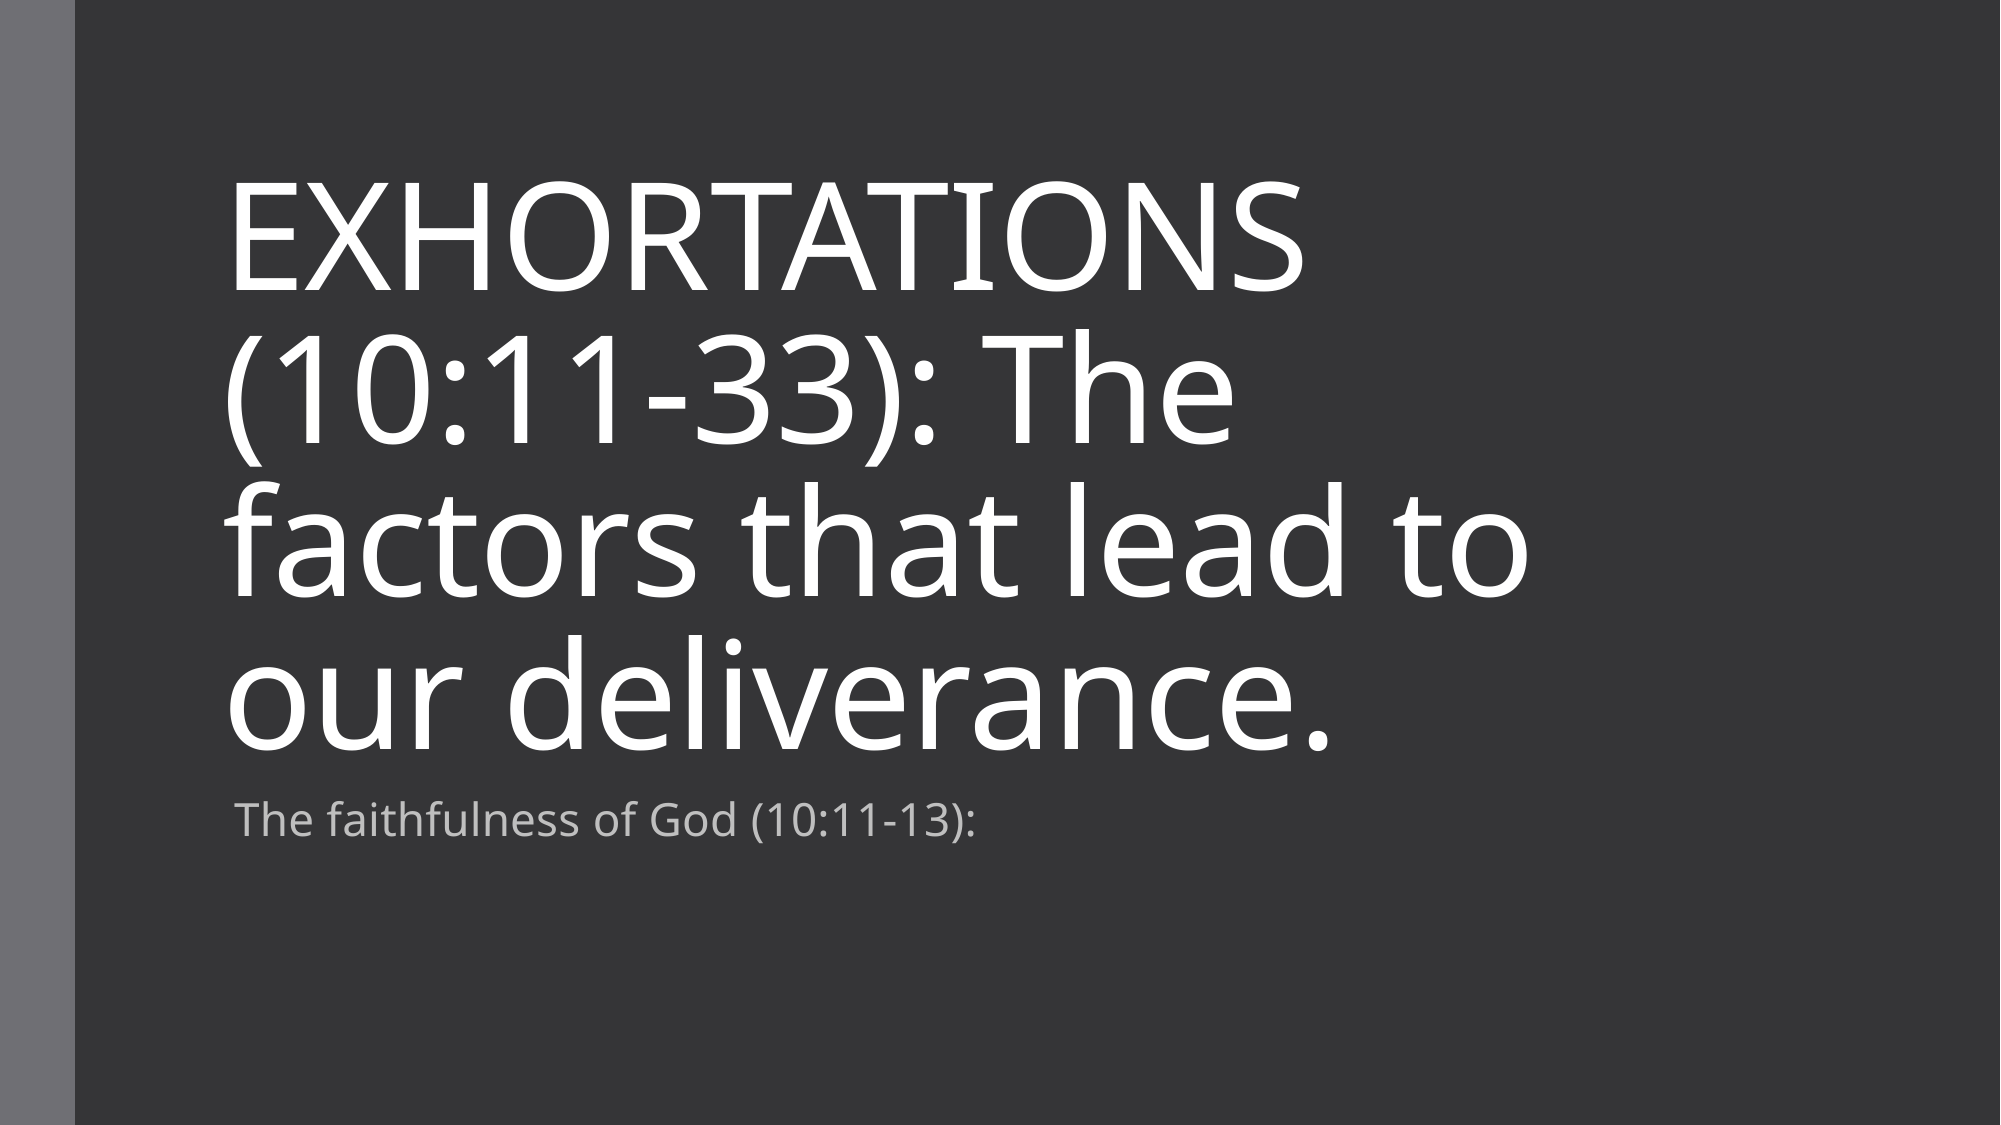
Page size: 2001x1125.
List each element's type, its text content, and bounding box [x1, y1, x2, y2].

subtitle The faithfulness of God (10:11-13): [206, 787, 1752, 1066]
title EXHORTATIONS (10:11-33): The factors that lead to our deliverance. [206, 124, 1752, 787]
